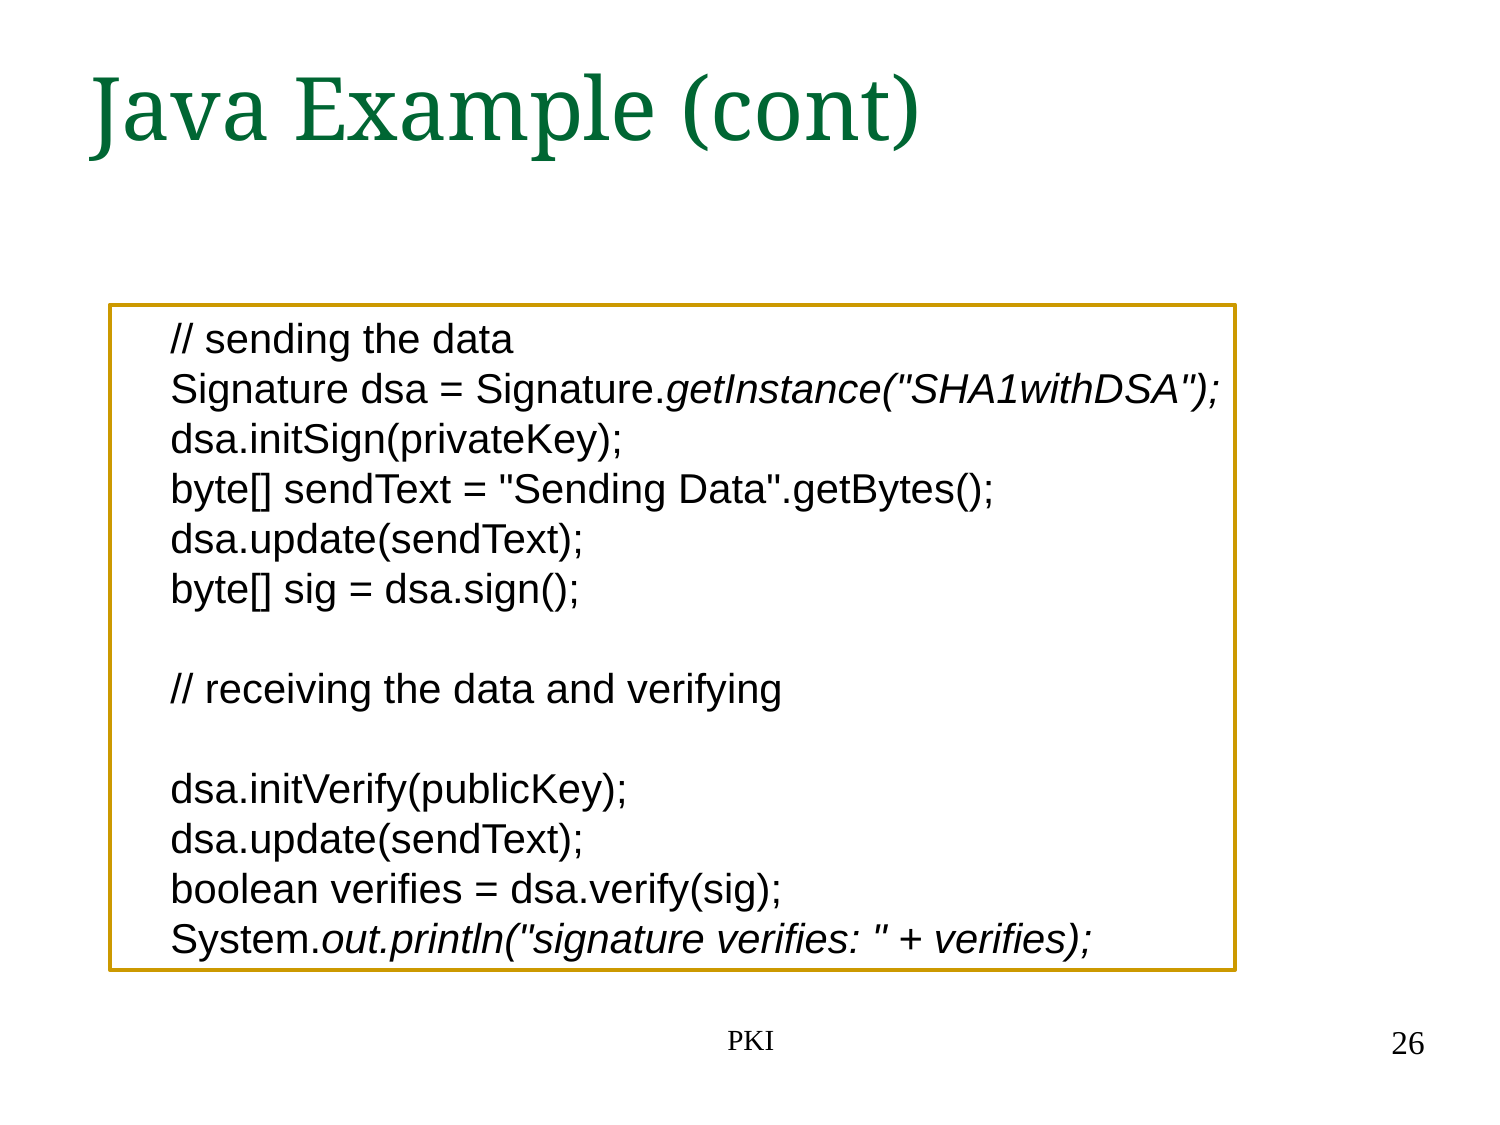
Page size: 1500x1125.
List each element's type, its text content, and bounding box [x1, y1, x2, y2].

title Java Example (cont) [75, 45, 1425, 233]
text_box // sending the data Signature dsa = Signature.getInstance("SHA1withDSA"); dsa.initSign(privateKey); byte[] sendText = "Sending Data".getBytes(); dsa.update(sendText); byte[] sig = dsa.sign(); // receiving the data and verifying dsa.initVerify(publicKey); dsa.update(sendText); boolean verifies = dsa.verify(sig); System.out.println("signature verifies: " + verifies); [109, 304, 1235, 970]
